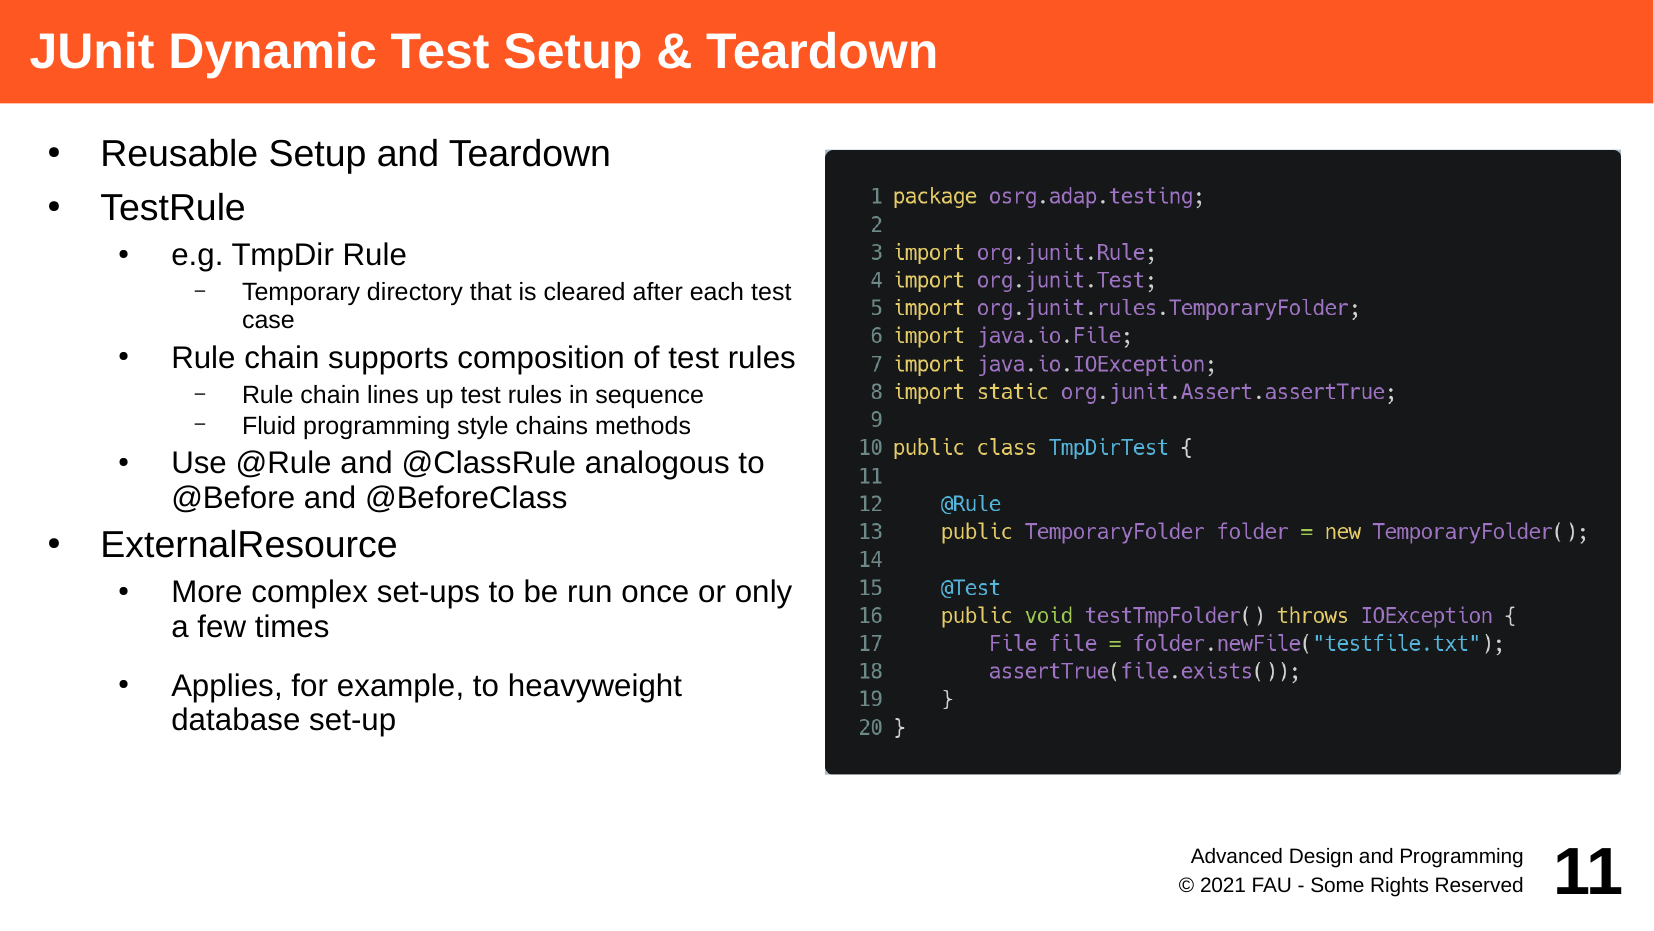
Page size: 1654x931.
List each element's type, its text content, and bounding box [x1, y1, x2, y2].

picture [825, 149, 1621, 775]
title JUnit Dynamic Test Setup & Teardown [0, 0, 1654, 104]
list Reusable Setup and Teardown TestRule e.g. TmpDir Rule Temporary directory that is cleared after each test case Rule chain supports composition of test rules Rule chain lines up test rules in sequence Fluid programming style chains methods Use @Rule and @ClassRule analogous to @Before and @BeforeClass ExternalResource More complex set-ups to be run once or only a few times Applies, for example, to heavyweight database set-up [29, 132, 811, 813]
